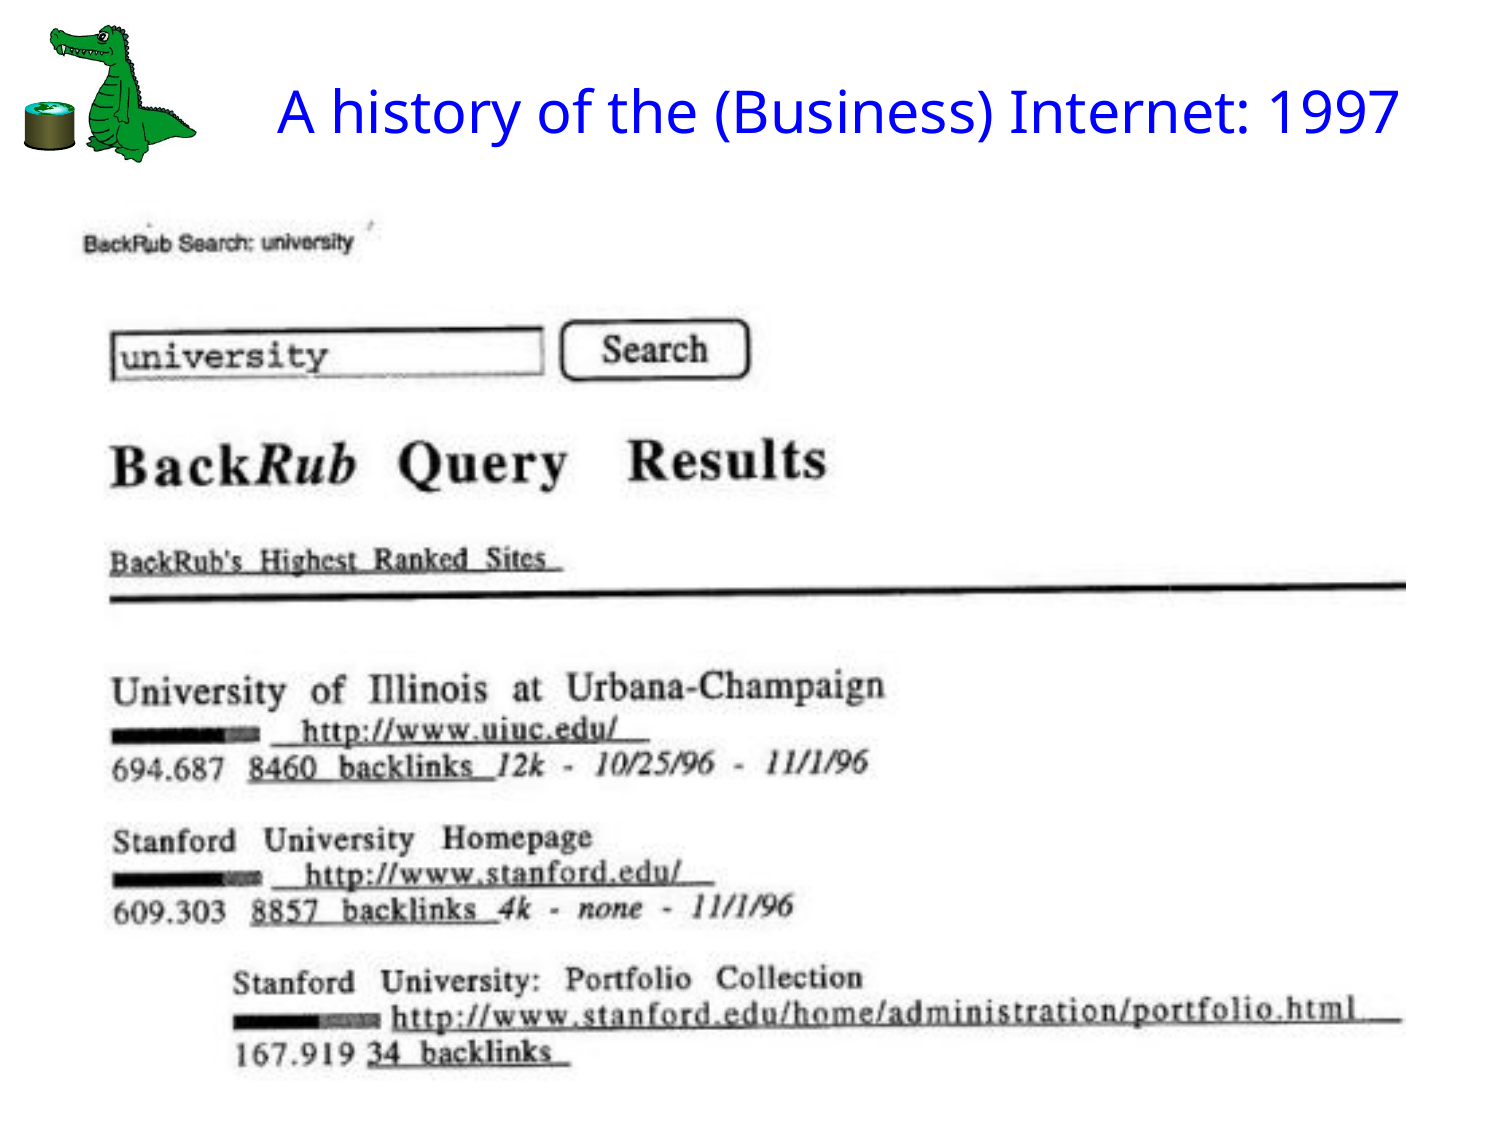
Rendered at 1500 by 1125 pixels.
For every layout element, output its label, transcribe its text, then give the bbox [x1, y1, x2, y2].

picture [49, 24, 197, 163]
title A history of the (Business) Internet: 1997 [262, 45, 1425, 175]
picture [62, 199, 1406, 1100]
